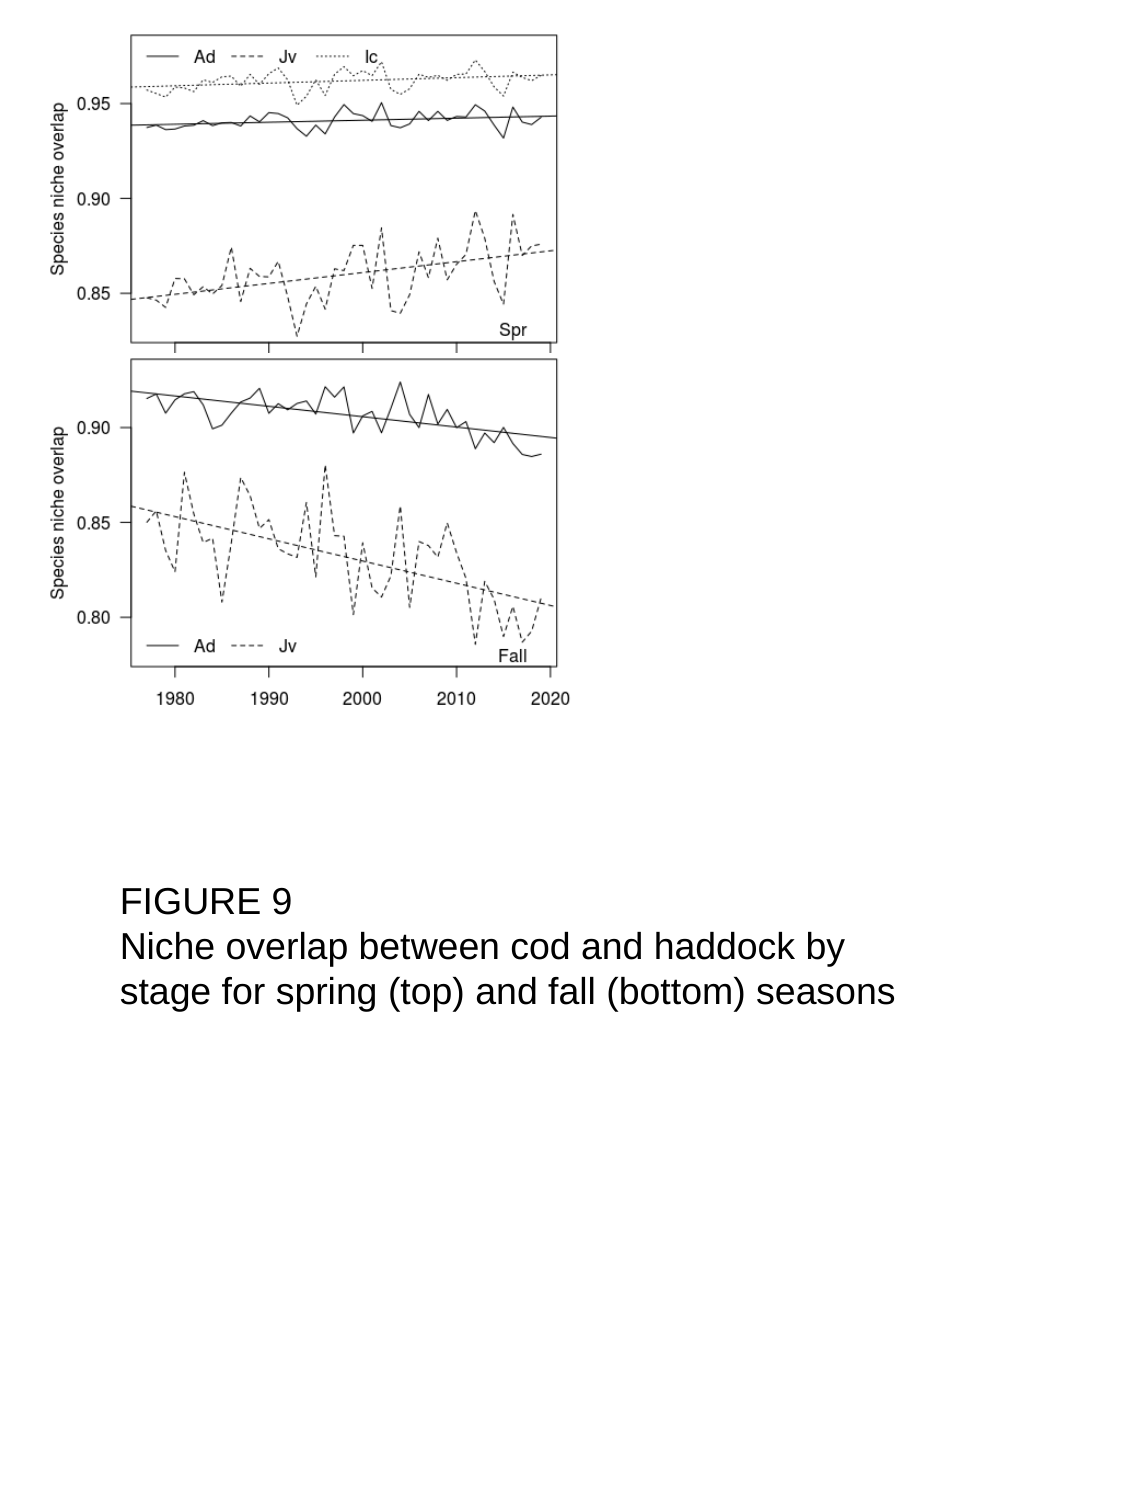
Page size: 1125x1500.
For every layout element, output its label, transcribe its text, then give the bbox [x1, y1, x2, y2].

picture [45, 29, 572, 711]
text_box FIGURE 9 Niche overlap between cod and haddock by stage for spring (top) and fall (bottom) seasons [105, 869, 911, 1020]
